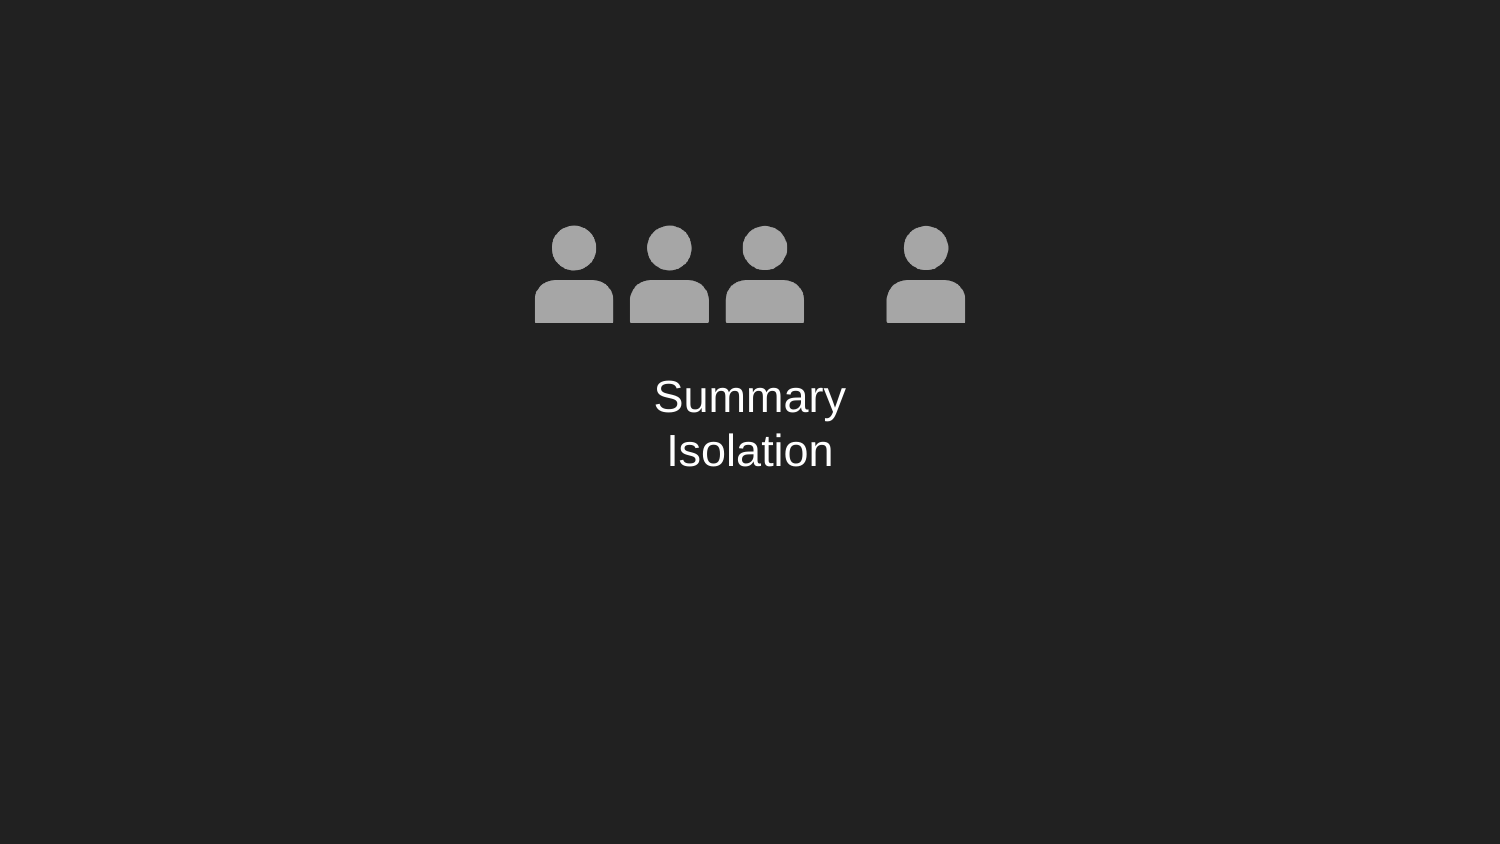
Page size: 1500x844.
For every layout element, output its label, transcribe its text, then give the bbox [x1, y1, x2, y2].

title Summary Isolation [51, 352, 1449, 491]
picture [496, 126, 1022, 422]
